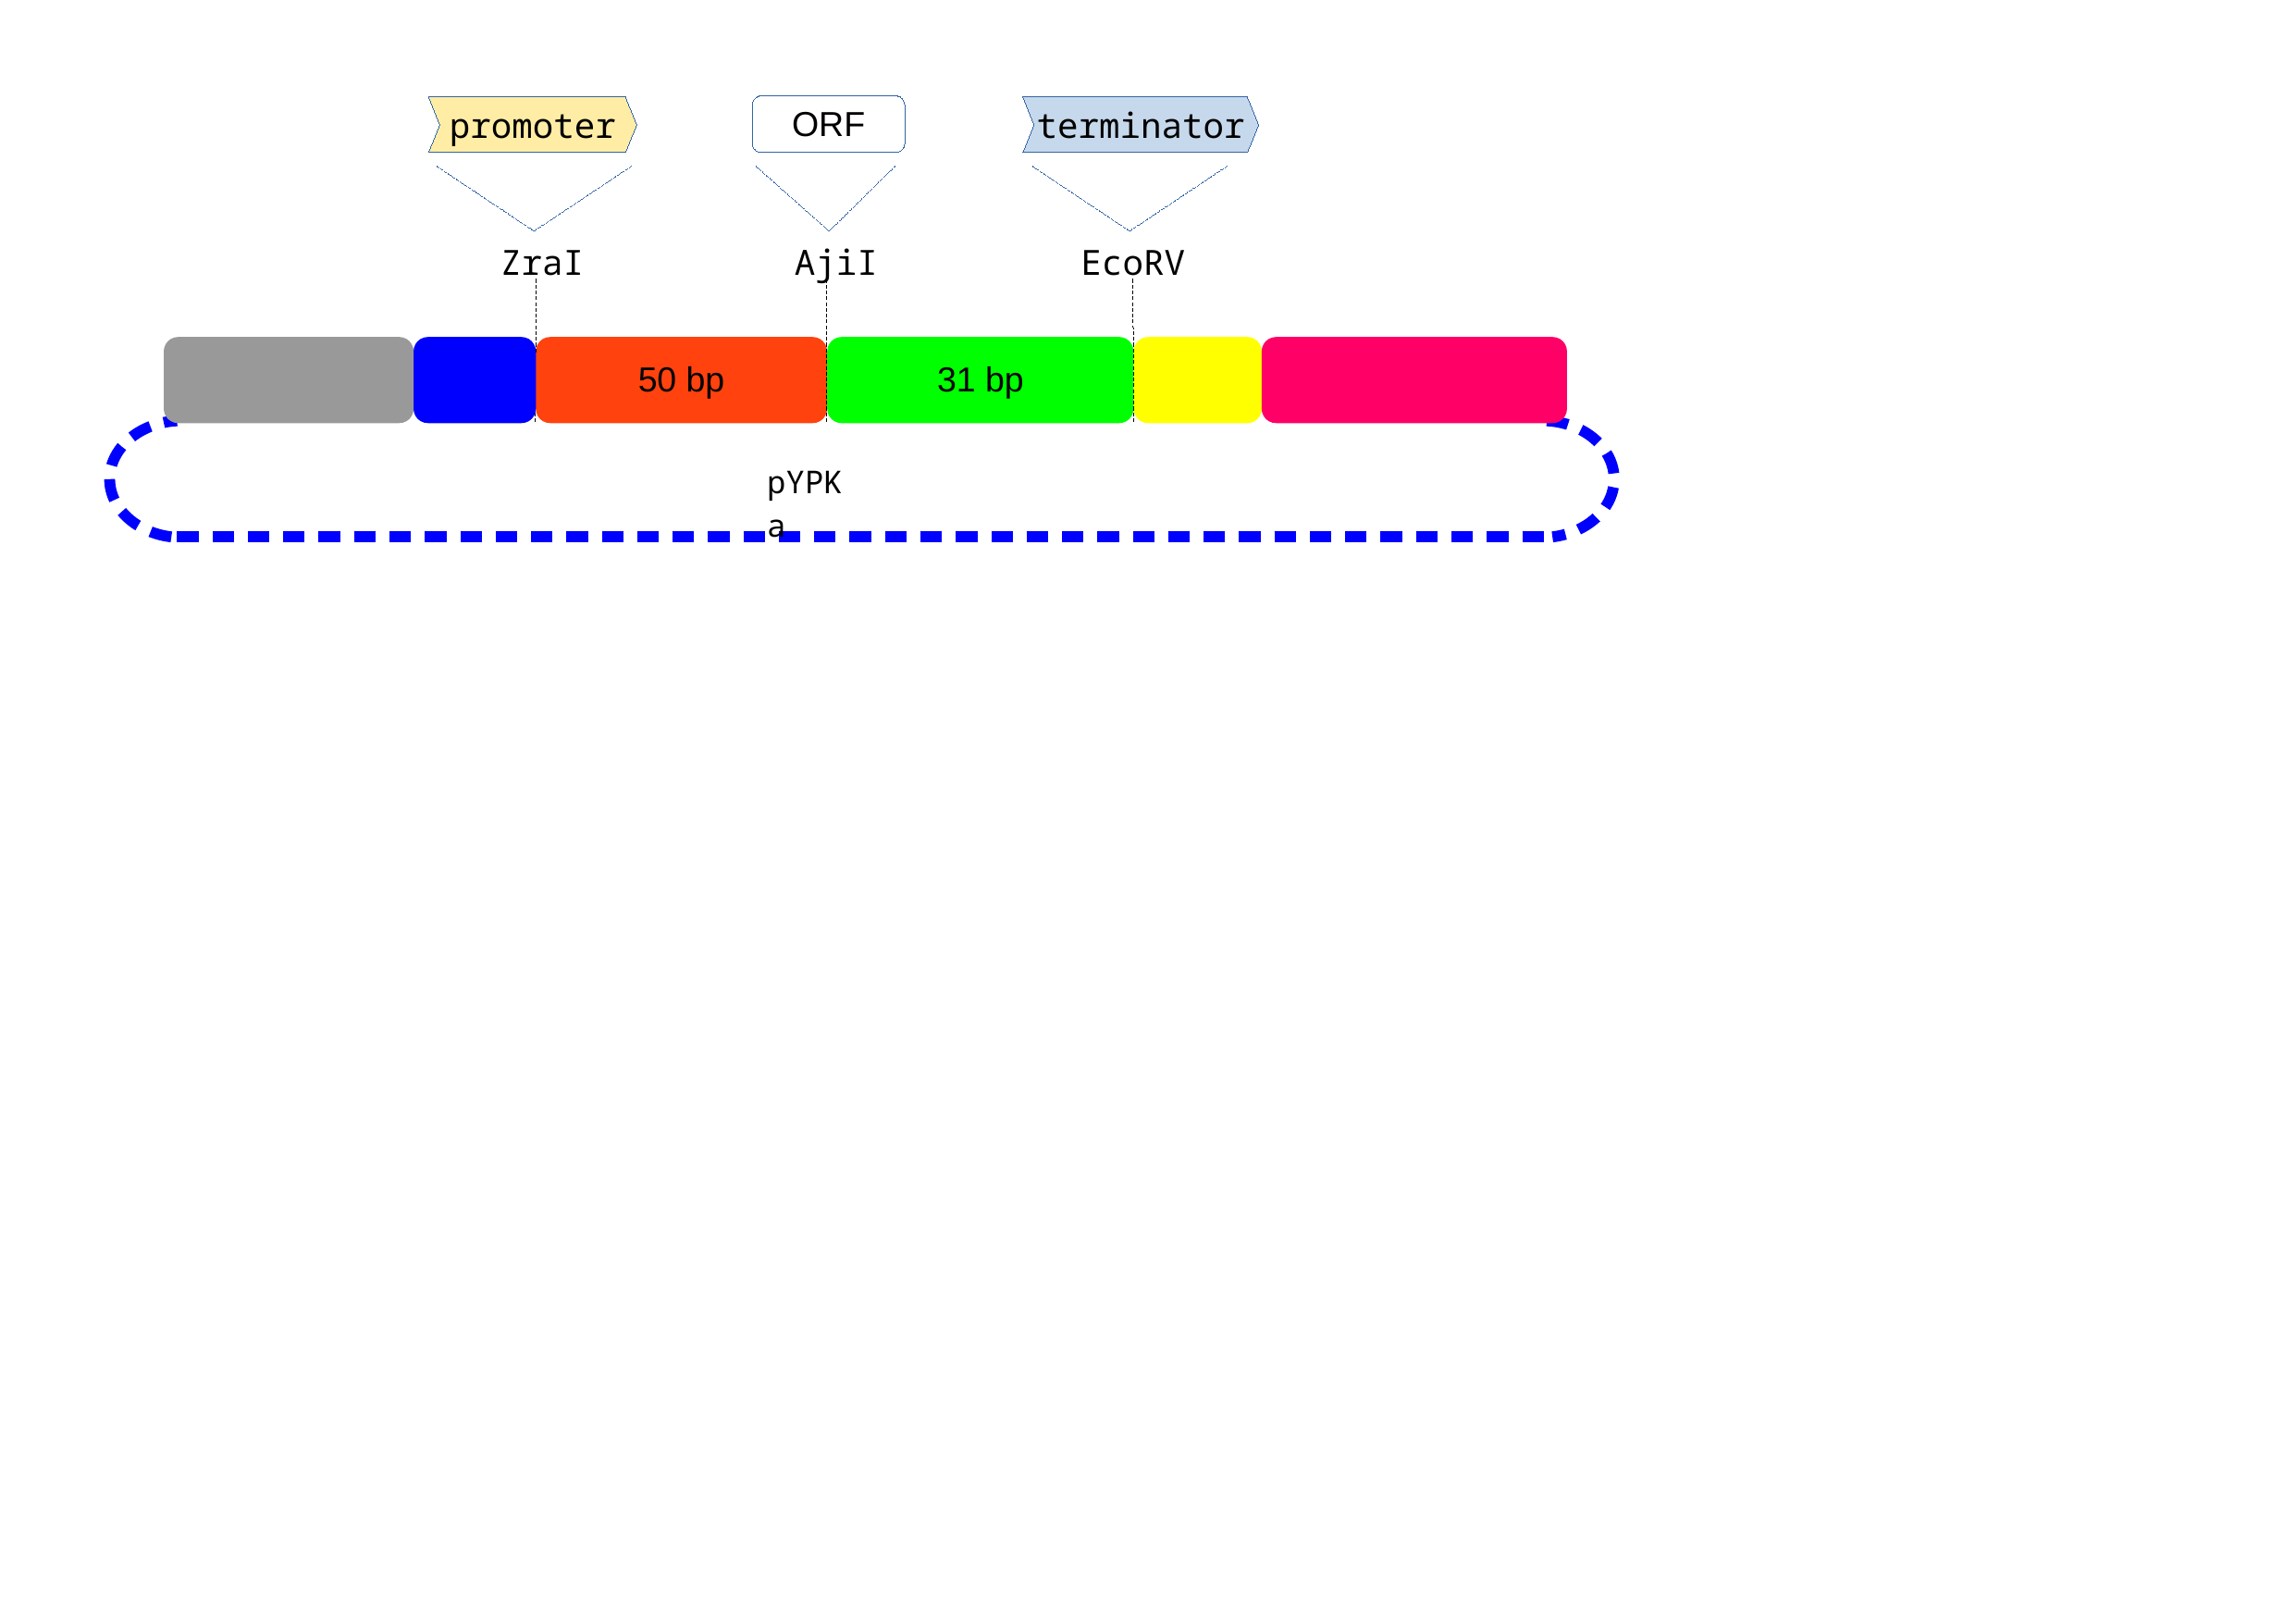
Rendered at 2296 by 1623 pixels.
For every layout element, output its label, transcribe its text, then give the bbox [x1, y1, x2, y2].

text_box ZraI [487, 230, 609, 279]
text_box [164, 337, 537, 424]
text_box AjiI [781, 230, 928, 279]
text_box 31 bp [827, 337, 1133, 424]
text_box [1133, 337, 1567, 424]
text_box terminator [1022, 96, 1259, 153]
text_box pYPKa [753, 453, 868, 500]
text_box 50 bp [536, 337, 827, 424]
text_box promoter [428, 96, 637, 153]
text_box ORF [752, 95, 906, 153]
text_box EcoRV [1067, 230, 1203, 279]
